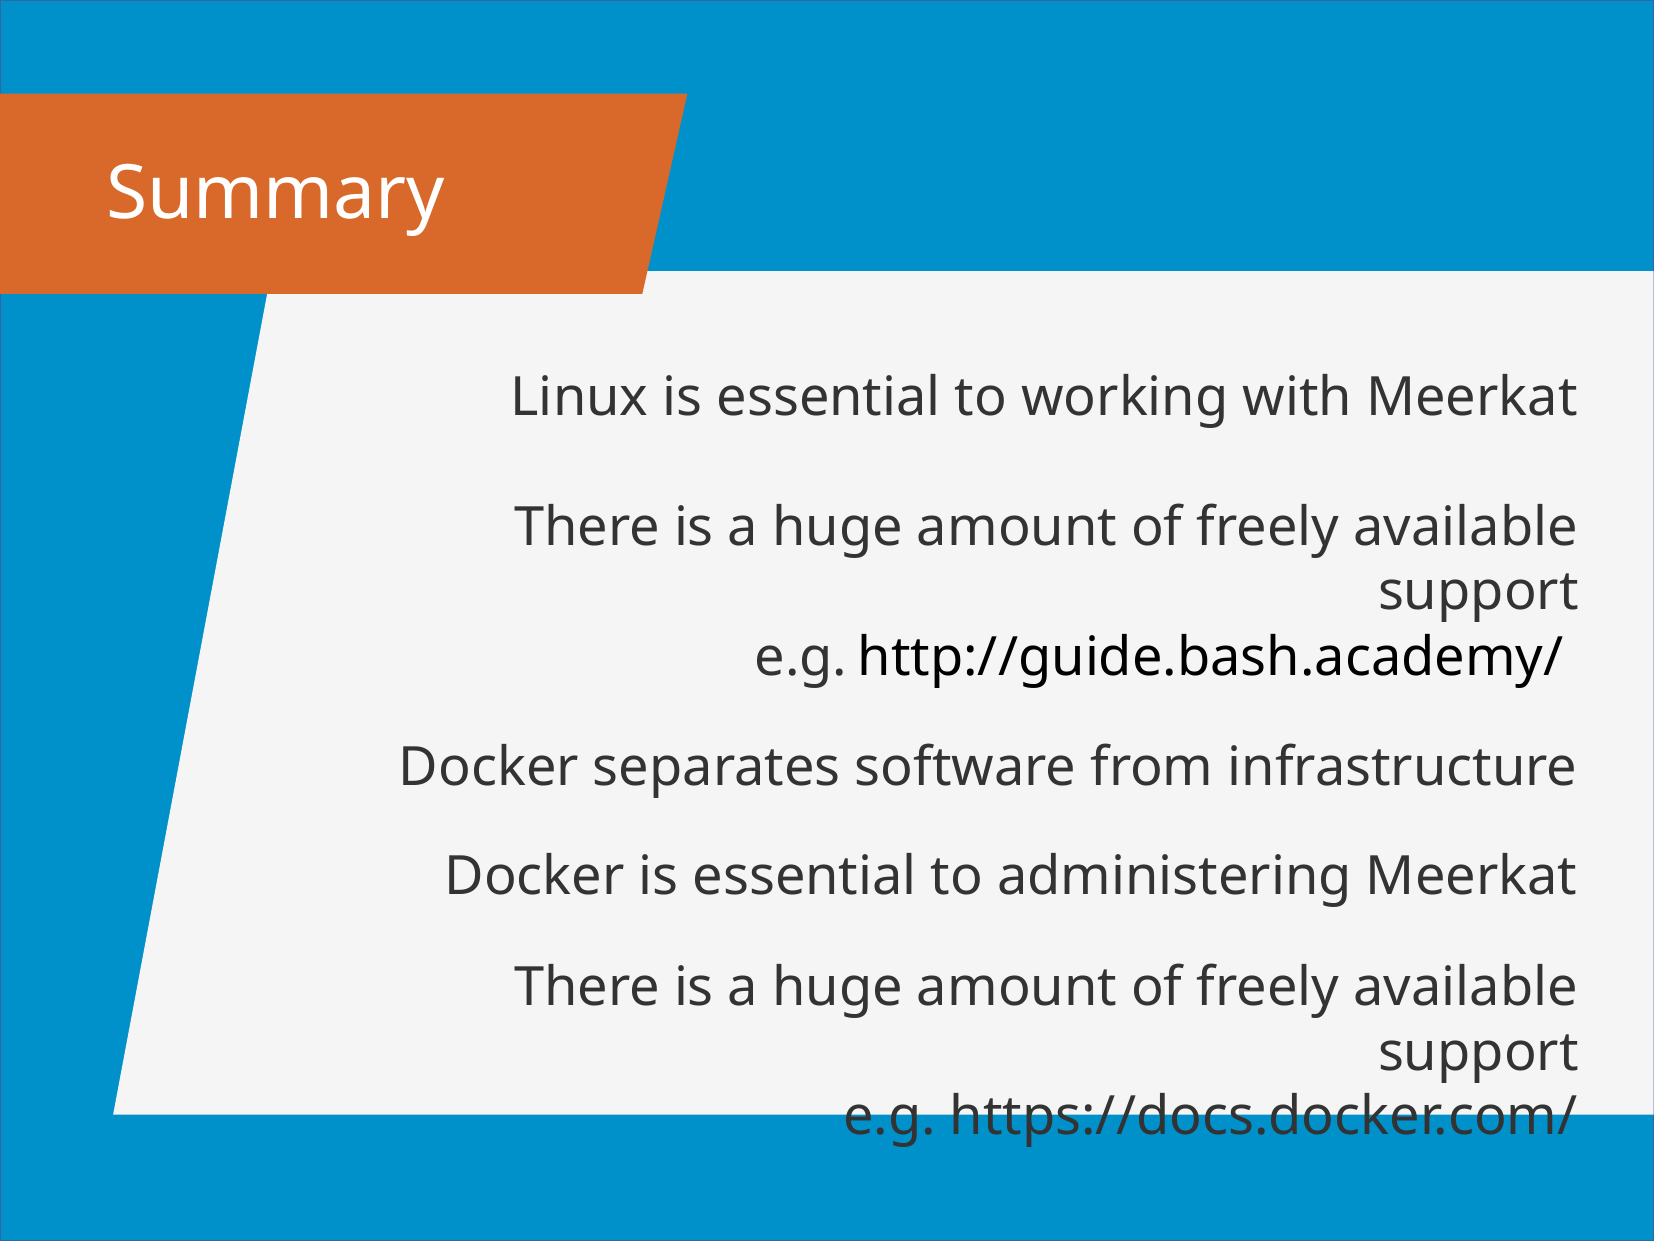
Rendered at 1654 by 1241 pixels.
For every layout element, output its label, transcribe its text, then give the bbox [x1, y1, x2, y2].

text_box Linux is essential to working with Meerkat There is a huge amount of freely available support e.g. http://guide.bash.academy/ Docker separates software from infrastructure Docker is essential to administering Meerkat There is a huge amount of freely available support e.g. https://docs.docker.com/ [299, 353, 1594, 1150]
text_box Summary [91, 136, 625, 277]
text_box [0, 0, 1654, 1241]
